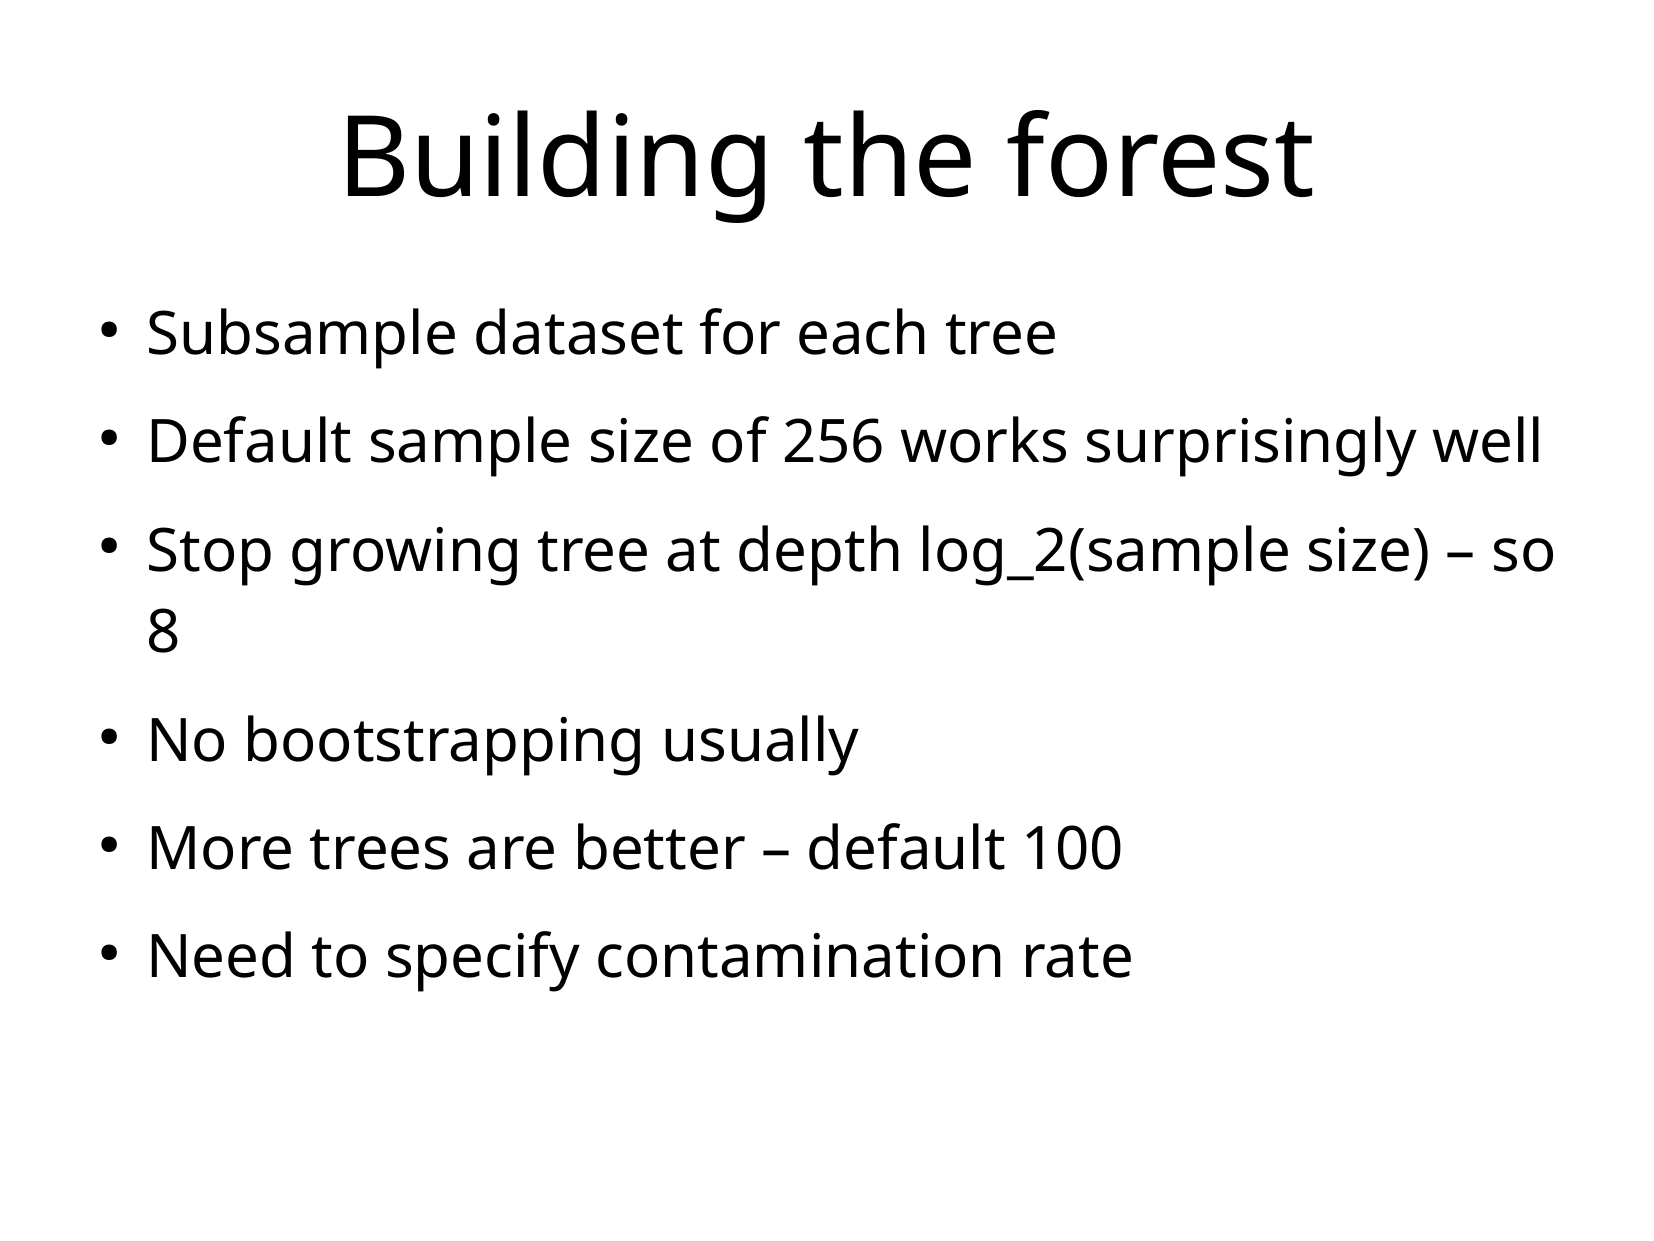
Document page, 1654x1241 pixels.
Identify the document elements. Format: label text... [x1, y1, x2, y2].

title Building the forest [82, 49, 1571, 257]
list Subsample dataset for each tree Default sample size of 256 works surprisingly well Stop growing tree at depth log_2(sample size) – so 8 No bootstrapping usually More trees are better – default 100 Need to specify contamination rate [82, 290, 1571, 1010]
